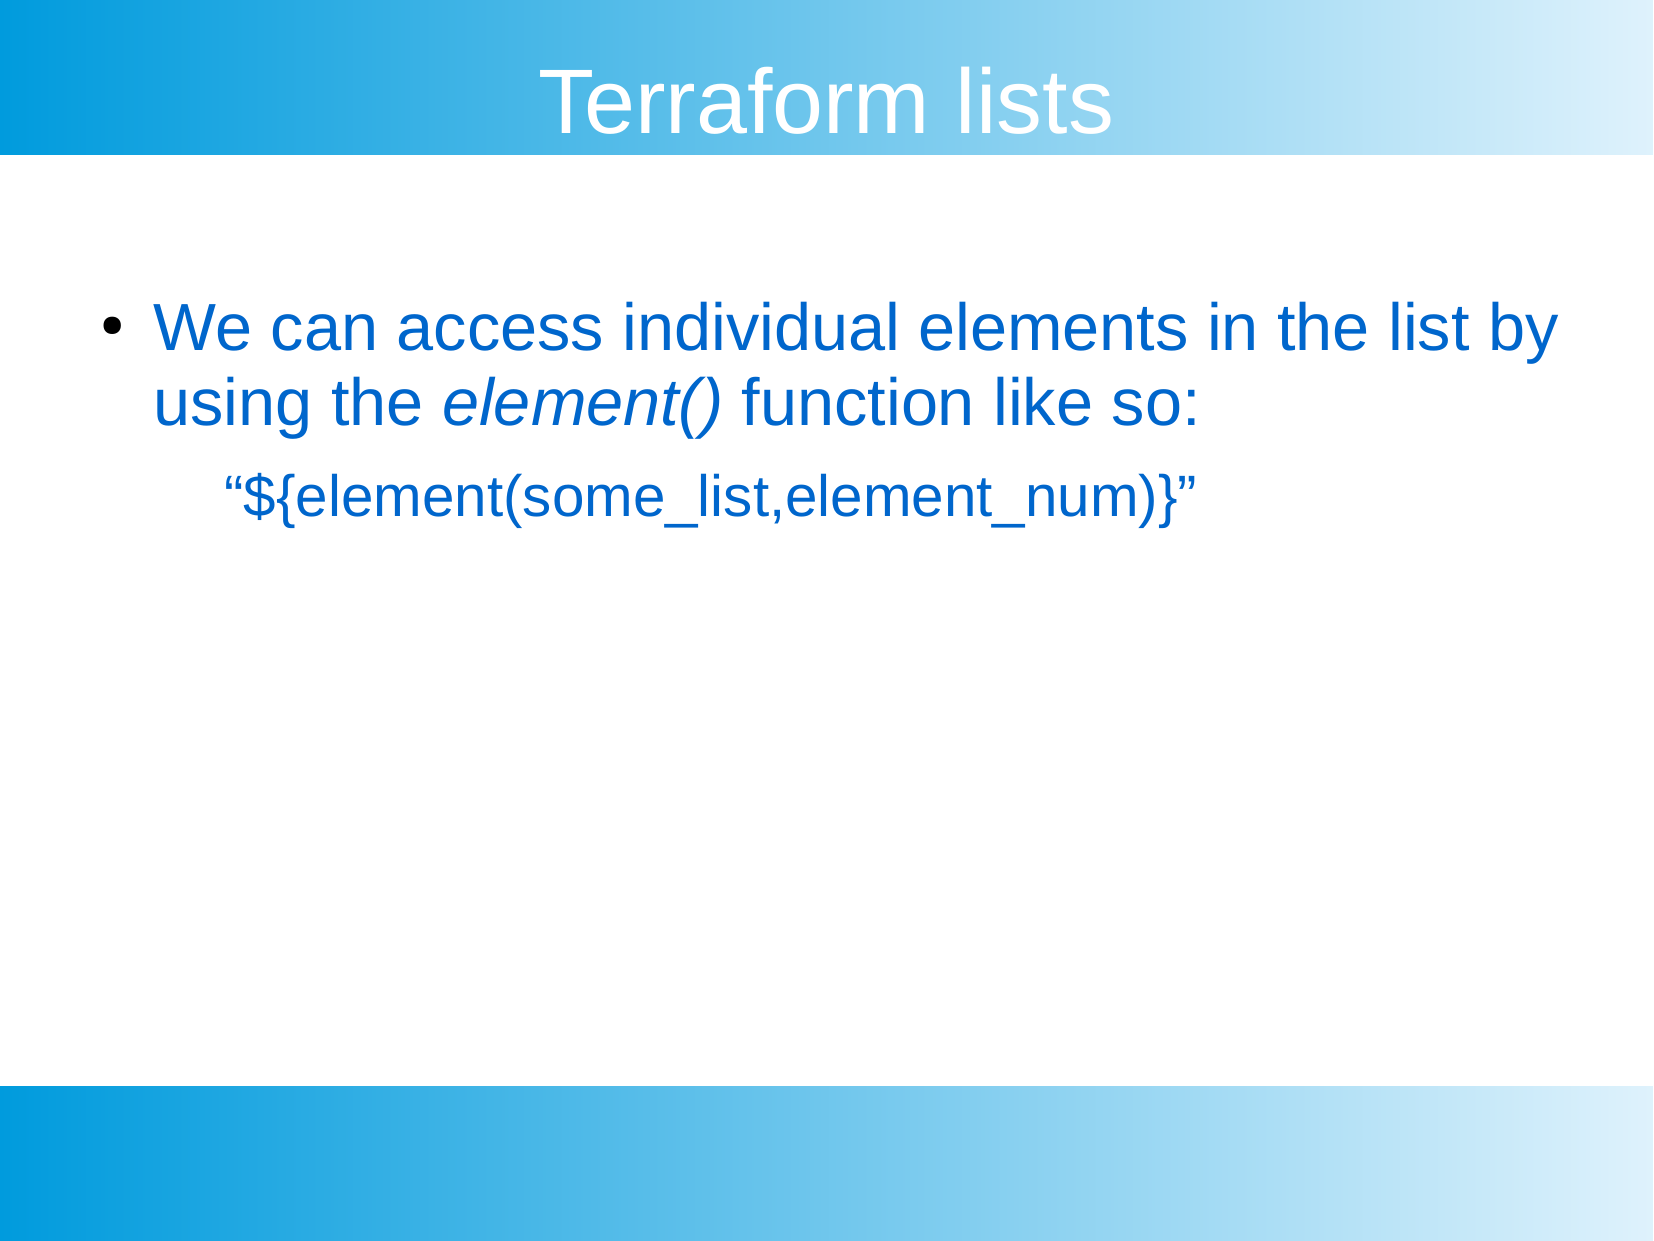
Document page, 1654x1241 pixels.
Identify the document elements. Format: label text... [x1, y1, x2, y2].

title Terraform lists [82, 49, 1571, 155]
list We can access individual elements in the list by using the element() function like so: “${element(some_list,element_num)}” [82, 290, 1571, 1010]
